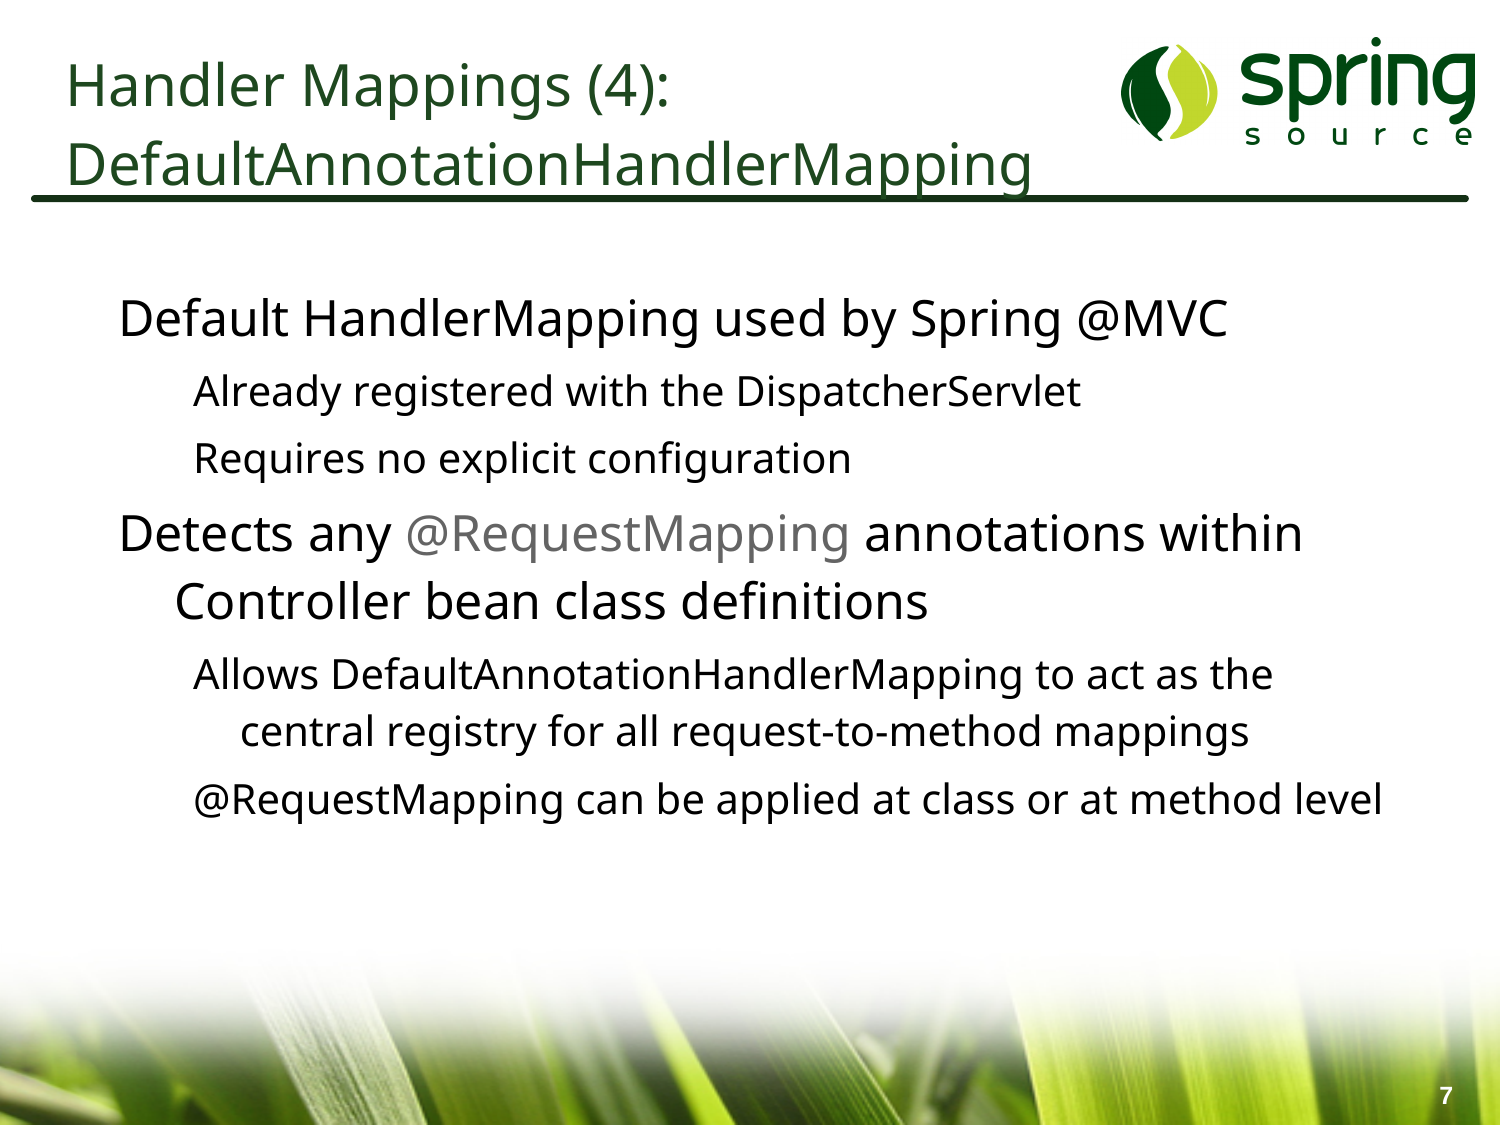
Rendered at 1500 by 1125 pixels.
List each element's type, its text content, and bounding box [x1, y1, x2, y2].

title Handler Mappings (4): DefaultAnnotationHandlerMapping [50, 36, 1083, 200]
picture [1121, 37, 1475, 145]
list Default HandlerMapping used by Spring @MVC Already registered with the DispatcherServlet Requires no explicit configuration Detects any @RequestMapping annotations within Controller bean class definitions Allows DefaultAnnotationHandlerMapping to act as the central registry for all request-to-method mappings @RequestMapping can be applied at class or at method level [103, 275, 1429, 938]
picture [0, 944, 1500, 1125]
